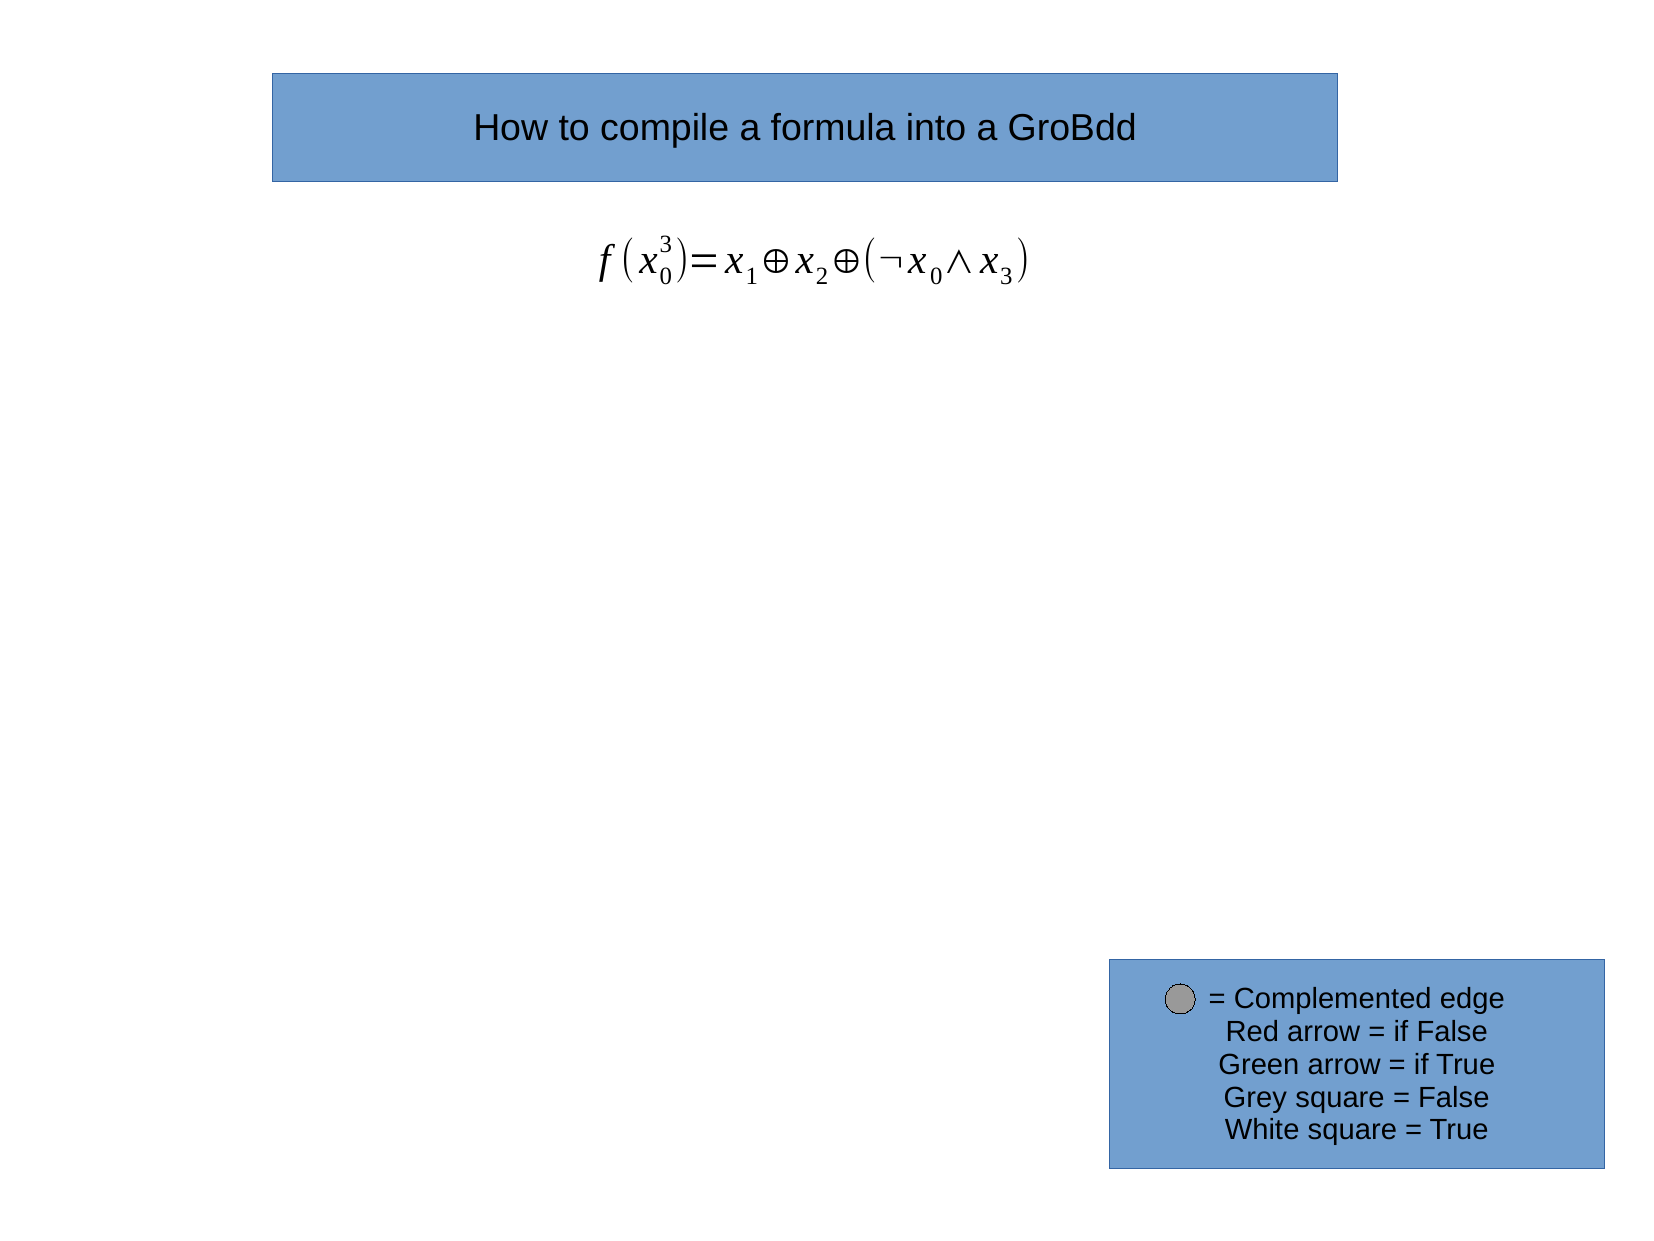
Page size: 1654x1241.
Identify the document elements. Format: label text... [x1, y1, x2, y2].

chart [590, 231, 1036, 289]
text_box [1165, 983, 1196, 1014]
text_box How to compile a formula into a GroBdd [272, 73, 1338, 182]
text_box = Complemented edge Red arrow = if False Green arrow = if True Grey square = False White square = True [1109, 959, 1605, 1169]
